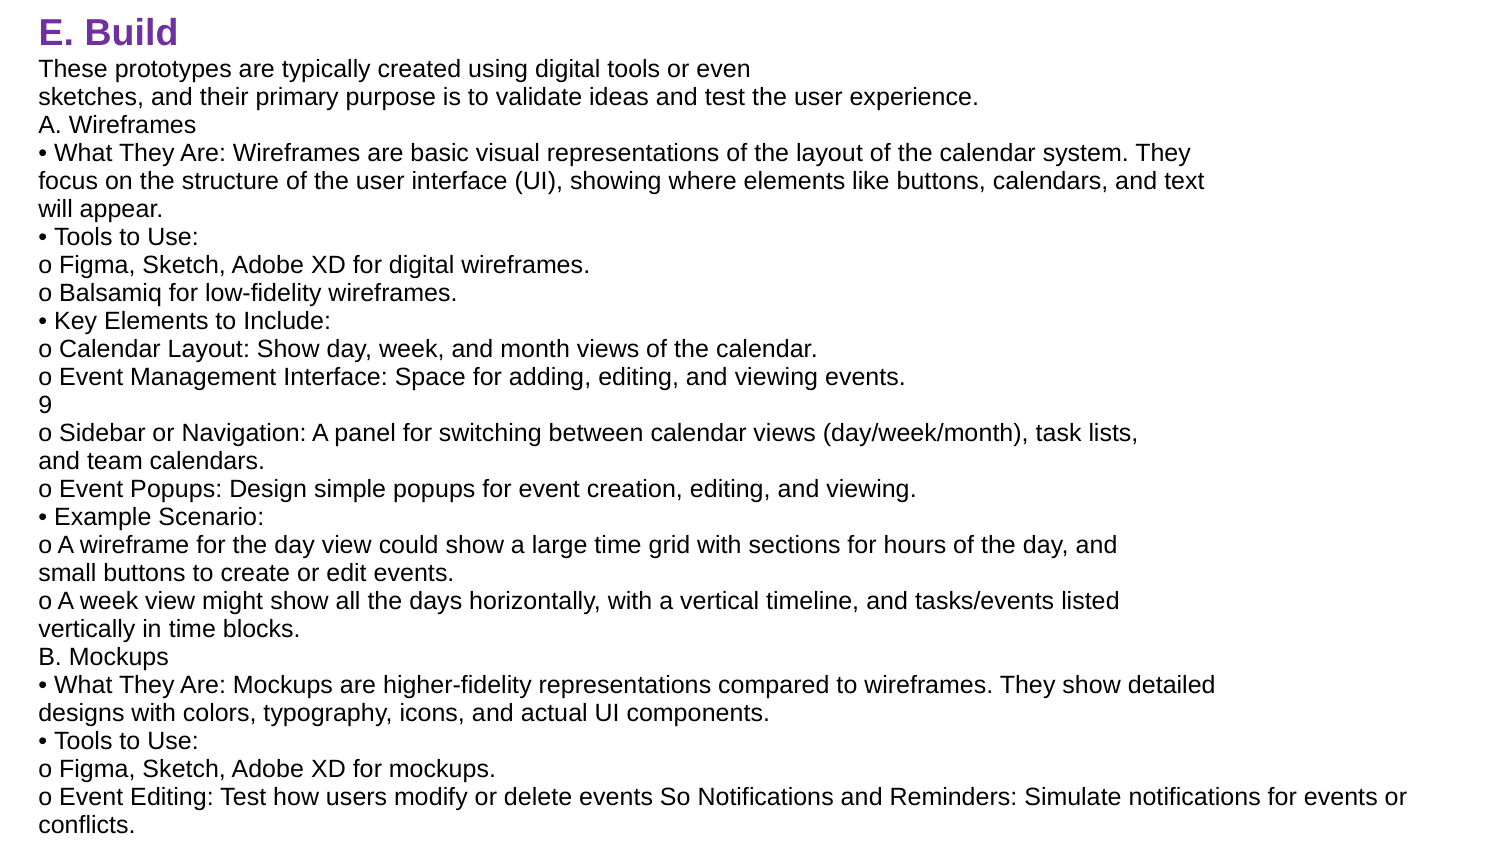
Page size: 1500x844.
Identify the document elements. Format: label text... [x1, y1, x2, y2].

text_box These prototypes are typically created using digital tools or even sketches, and their primary purpose is to validate ideas and test the user experience. A. Wireframes • What They Are: Wireframes are basic visual representations of the layout of the calendar system. They focus on the structure of the user interface (UI), showing where elements like buttons, calendars, and text will appear. • Tools to Use: o Figma, Sketch, Adobe XD for digital wireframes. o Balsamiq for low-fidelity wireframes. • Key Elements to Include: o Calendar Layout: Show day, week, and month views of the calendar. o Event Management Interface: Space for adding, editing, and viewing events. 9 o Sidebar or Navigation: A panel for switching between calendar views (day/week/month), task lists, and team calendars. o Event Popups: Design simple popups for event creation, editing, and viewing. • Example Scenario: o A wireframe for the day view could show a large time grid with sections for hours of the day, and small buttons to create or edit events. o A week view might show all the days horizontally, with a vertical timeline, and tasks/events listed vertically in time blocks. B. Mockups • What They Are: Mockups are higher-fidelity representations compared to wireframes. They show detailed designs with colors, typography, icons, and actual UI components. • Tools to Use: o Figma, Sketch, Adobe XD for mockups. o Event Editing: Test how users modify or delete events So Notifications and Reminders: Simulate notifications for events or conflicts. [23, 47, 1449, 844]
text_box Soft prototyping refers to creating low-fidelity prototypes that focus on concepts, design, and interaction without n [0, 0, 1489, 844]
